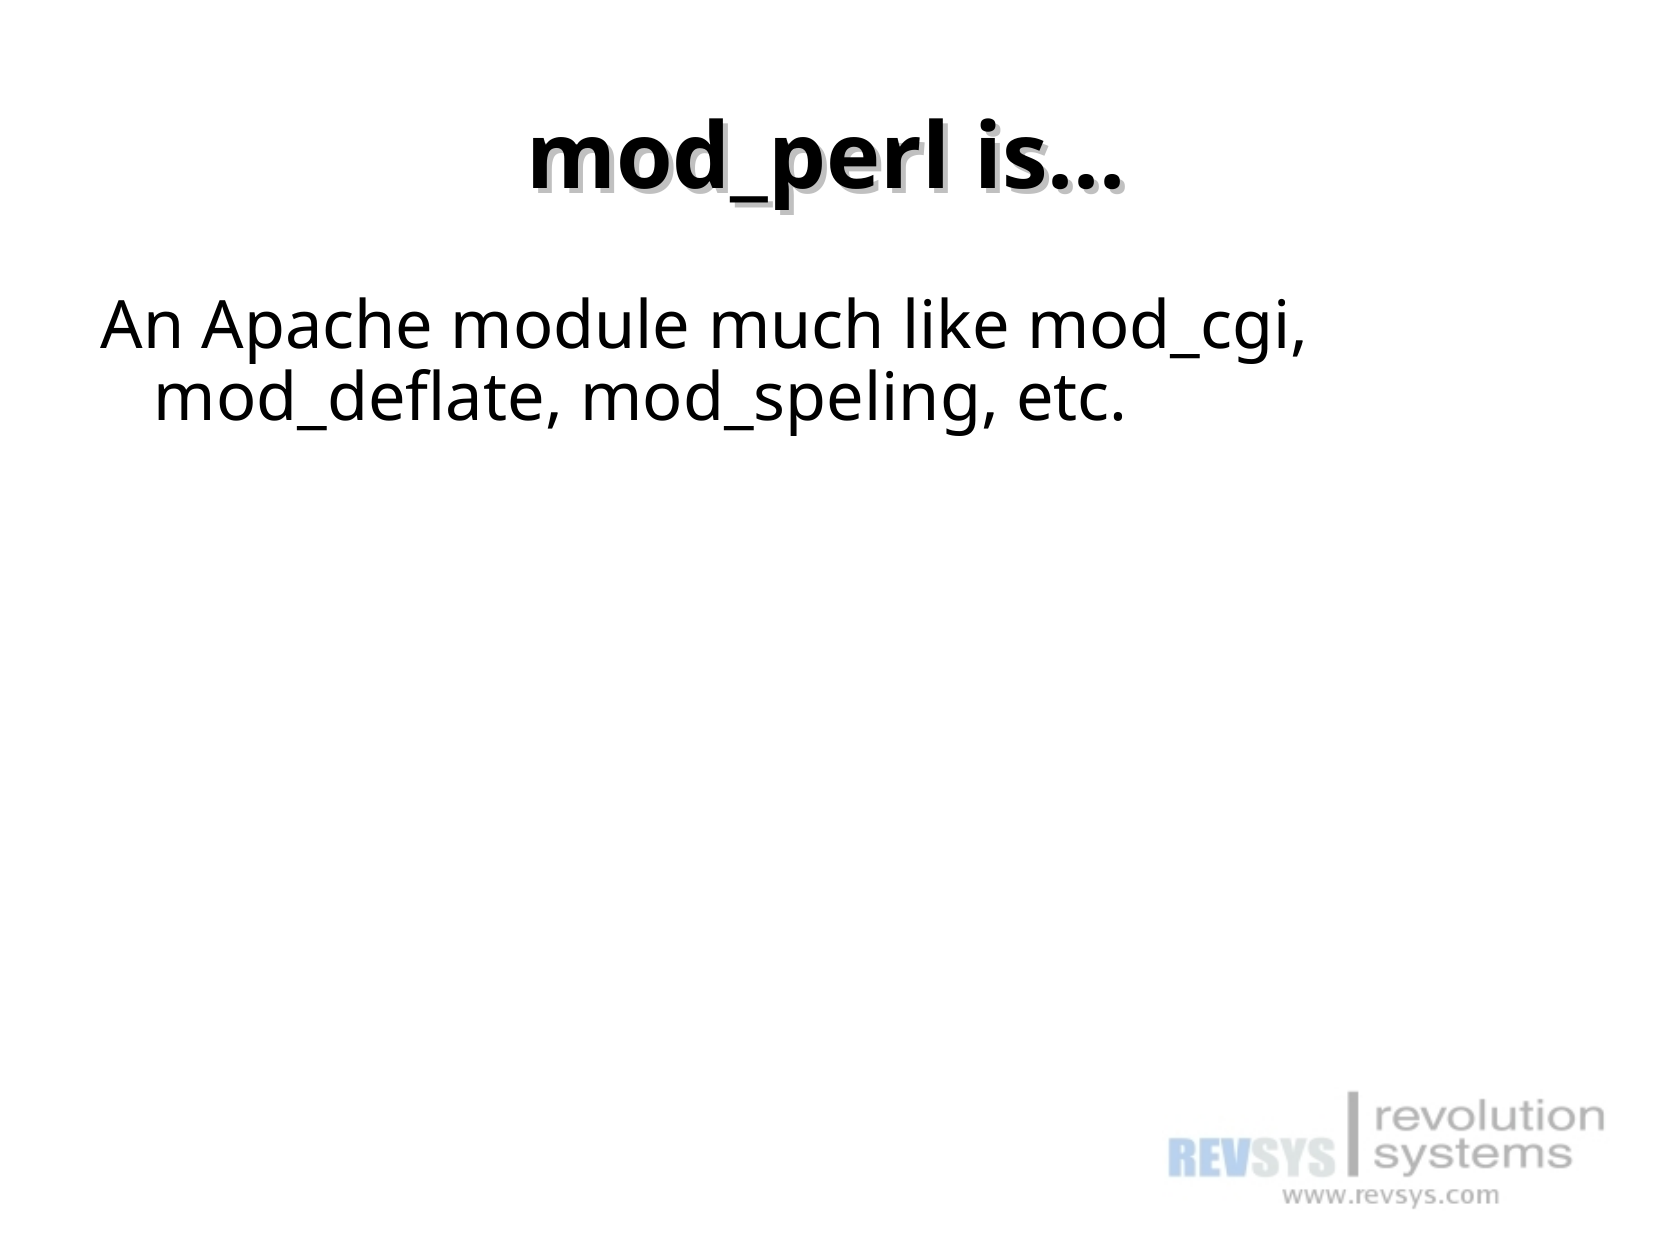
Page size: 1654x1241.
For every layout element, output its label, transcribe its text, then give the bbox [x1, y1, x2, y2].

title mod_perl is... [82, 49, 1571, 257]
list An Apache module much like mod_cgi, mod_deflate, mod_speling, etc. [82, 290, 1571, 1109]
picture [1162, 1087, 1613, 1211]
